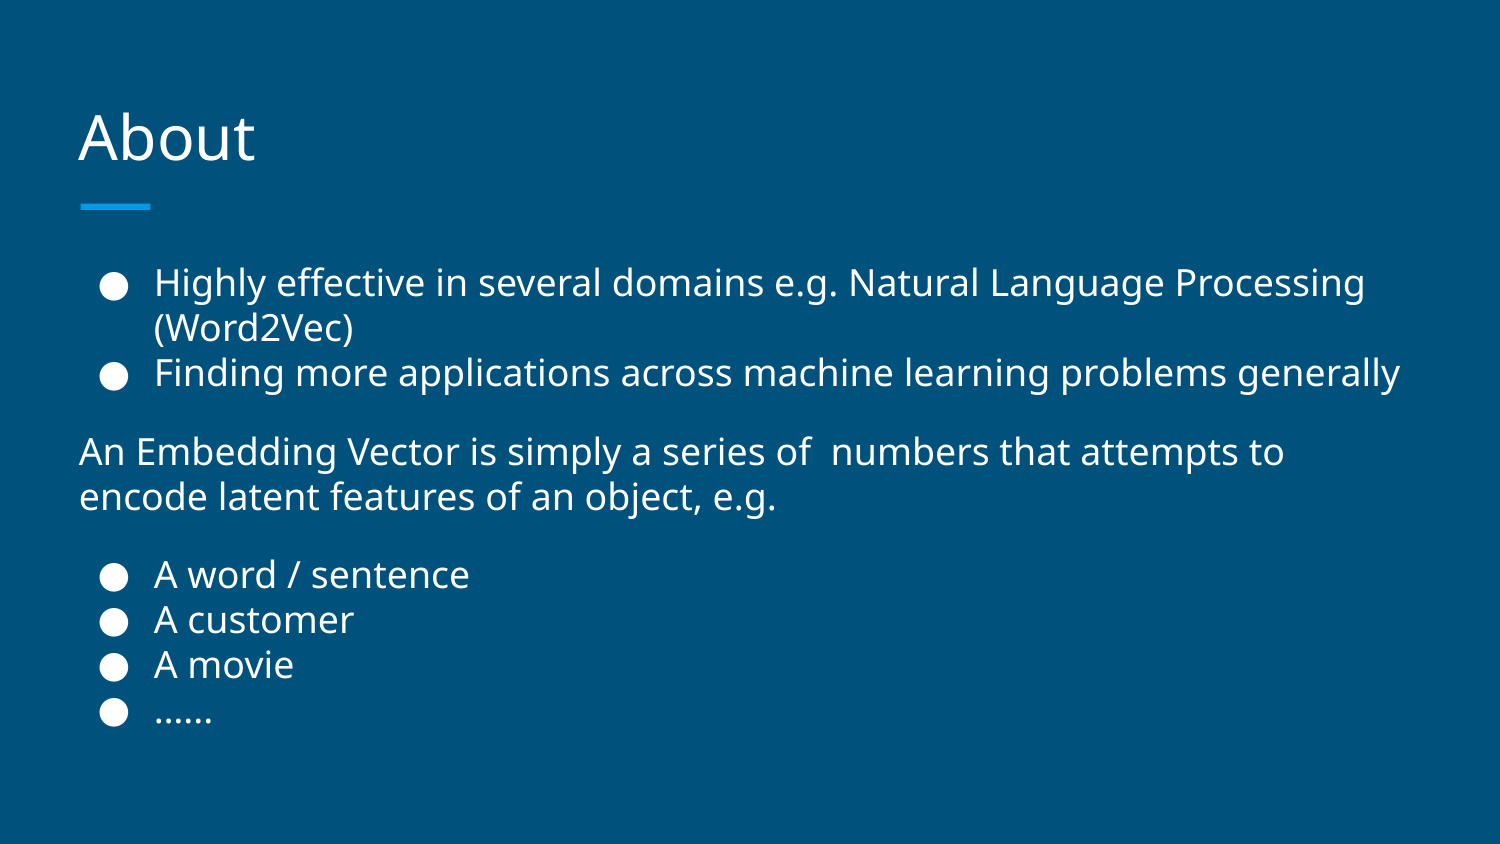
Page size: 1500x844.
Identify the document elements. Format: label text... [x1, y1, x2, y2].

list Highly effective in several domains e.g. Natural Language Processing (Word2Vec) Finding more applications across machine learning problems generally An Embedding Vector is simply a series of numbers that attempts to encode latent features of an object, e.g. A word / sentence A customer A movie …... [63, 244, 1437, 750]
title About [63, 75, 1437, 188]
